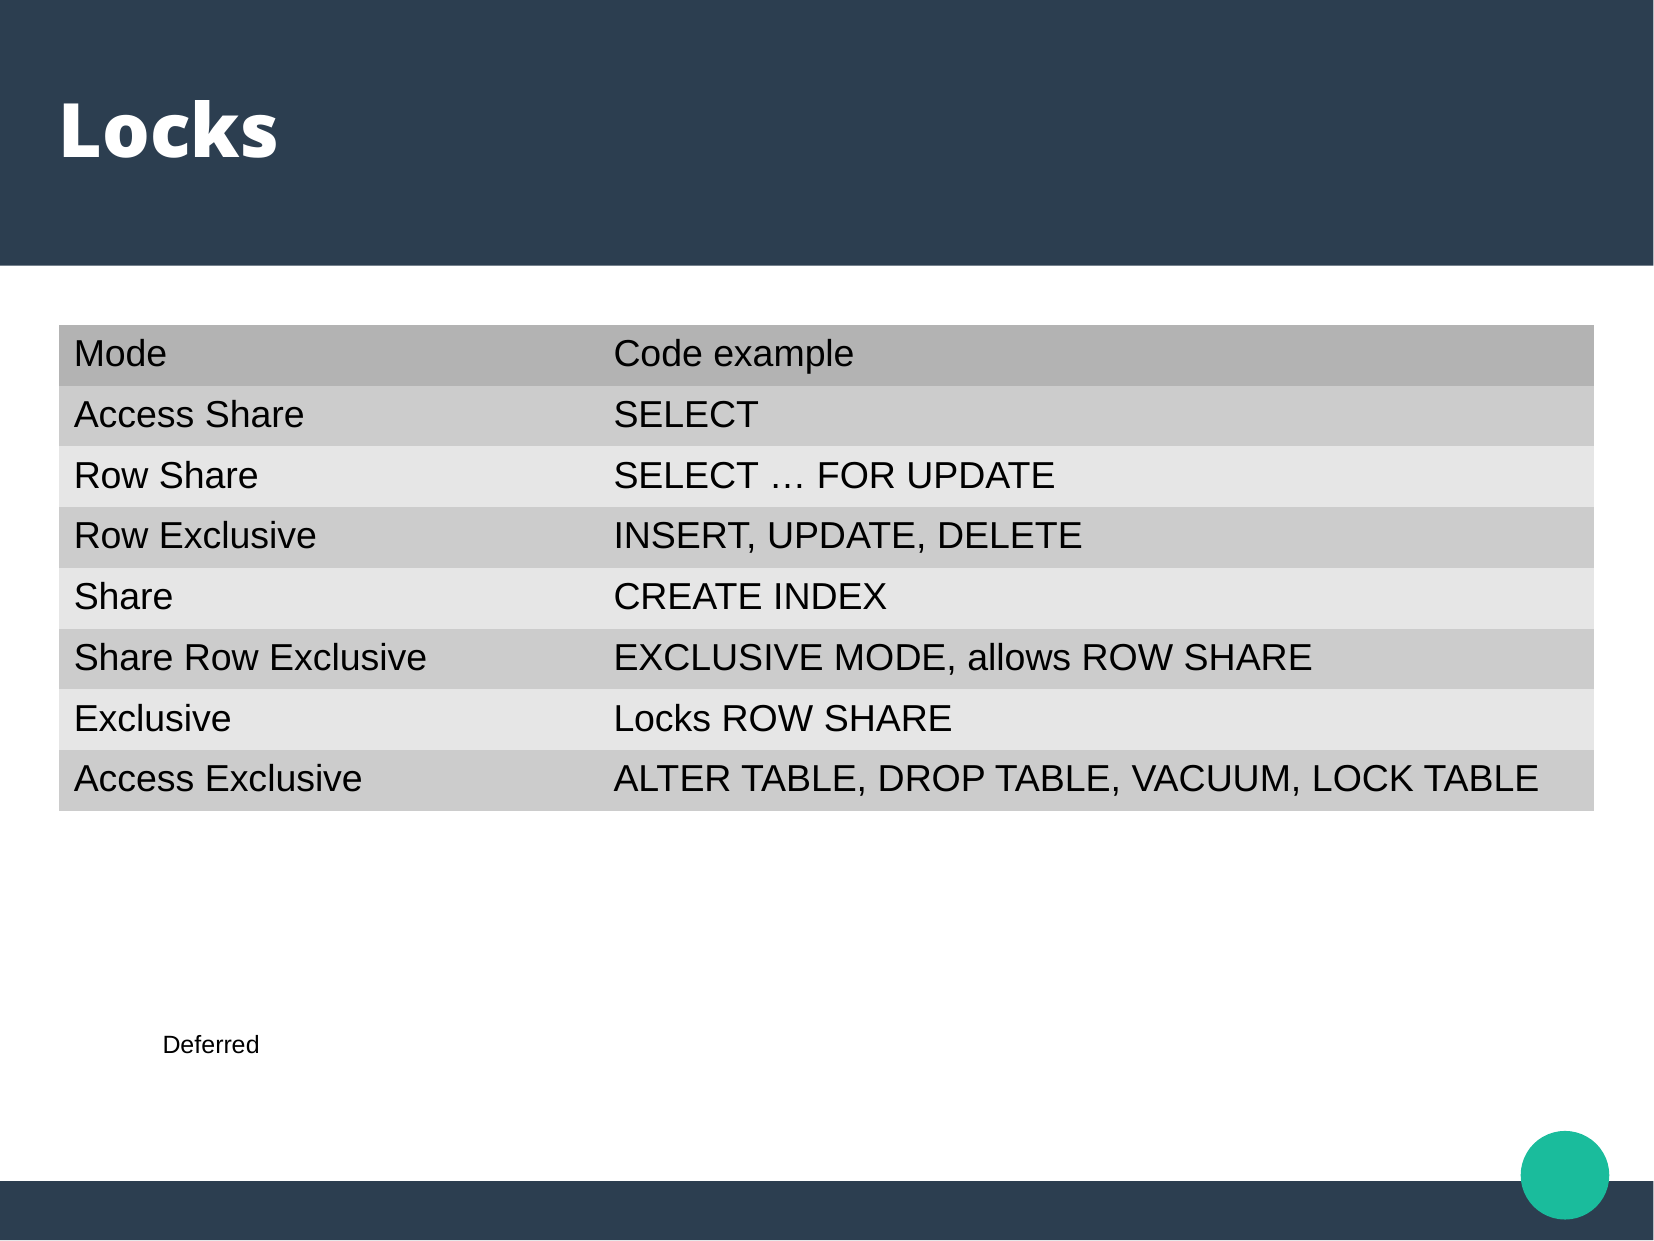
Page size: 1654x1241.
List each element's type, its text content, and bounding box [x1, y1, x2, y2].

table_cell Exclusive [59, 689, 599, 750]
table_cell Locks ROW SHARE [599, 689, 1594, 750]
table_header Code example [599, 325, 1594, 386]
table_cell SELECT … FOR UPDATE [599, 446, 1594, 507]
table_cell Share Row Exclusive [59, 629, 599, 689]
table_cell CREATE INDEX [599, 568, 1594, 629]
table_cell Access Exclusive [59, 750, 599, 811]
text_box Deferred [59, 968, 934, 1123]
table_cell ALTER TABLE, DROP TABLE, VACUUM, LOCK TABLE [599, 750, 1594, 811]
table_cell INSERT, UPDATE, DELETE [599, 507, 1594, 568]
title Locks [59, 49, 1595, 207]
table_cell Row Share [59, 446, 599, 507]
table_cell EXCLUSIVE MODE, allows ROW SHARE [599, 629, 1594, 689]
table_cell Row Exclusive [59, 507, 599, 568]
table_cell Share [59, 568, 599, 629]
table_cell Access Share [59, 386, 599, 446]
table_header Mode [59, 325, 599, 386]
table_cell SELECT [599, 386, 1594, 446]
